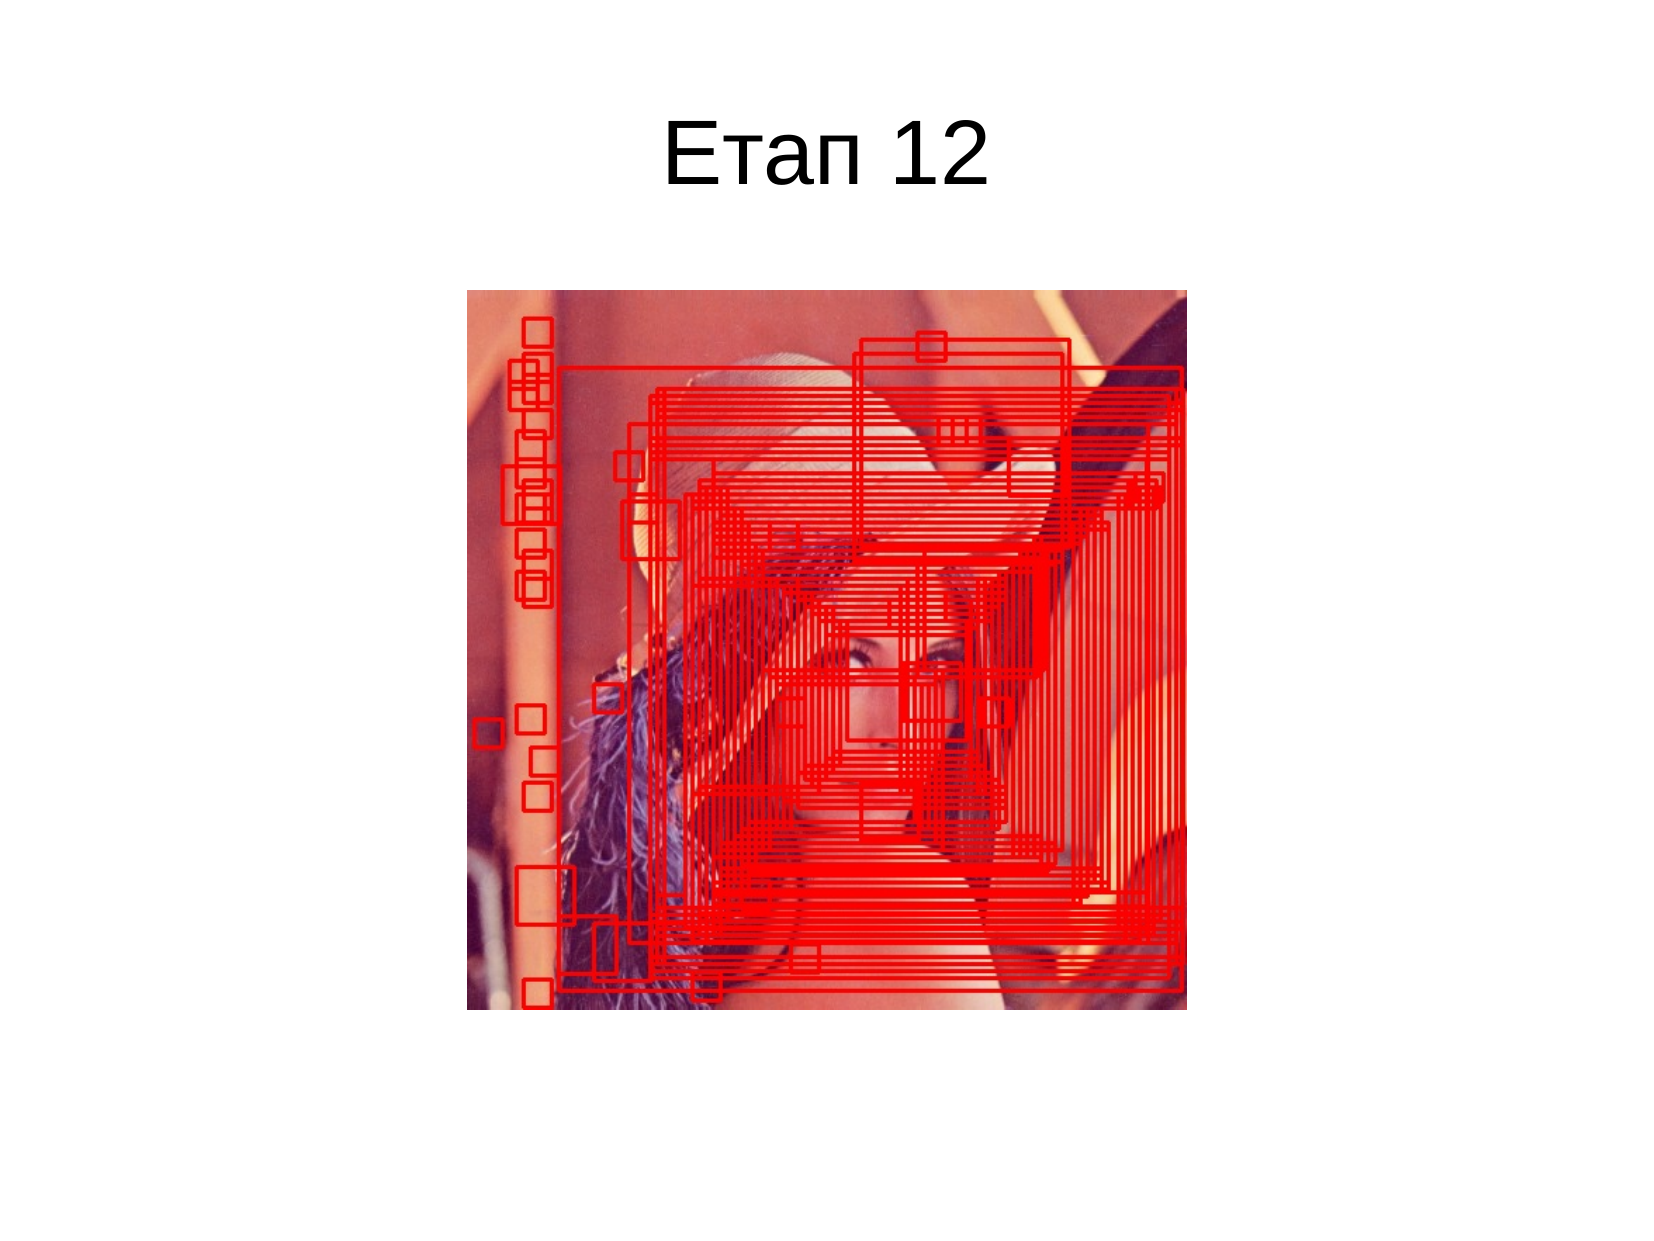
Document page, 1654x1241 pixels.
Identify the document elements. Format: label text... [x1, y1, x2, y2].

title Етап 12 [82, 49, 1571, 257]
picture [467, 290, 1187, 1010]
